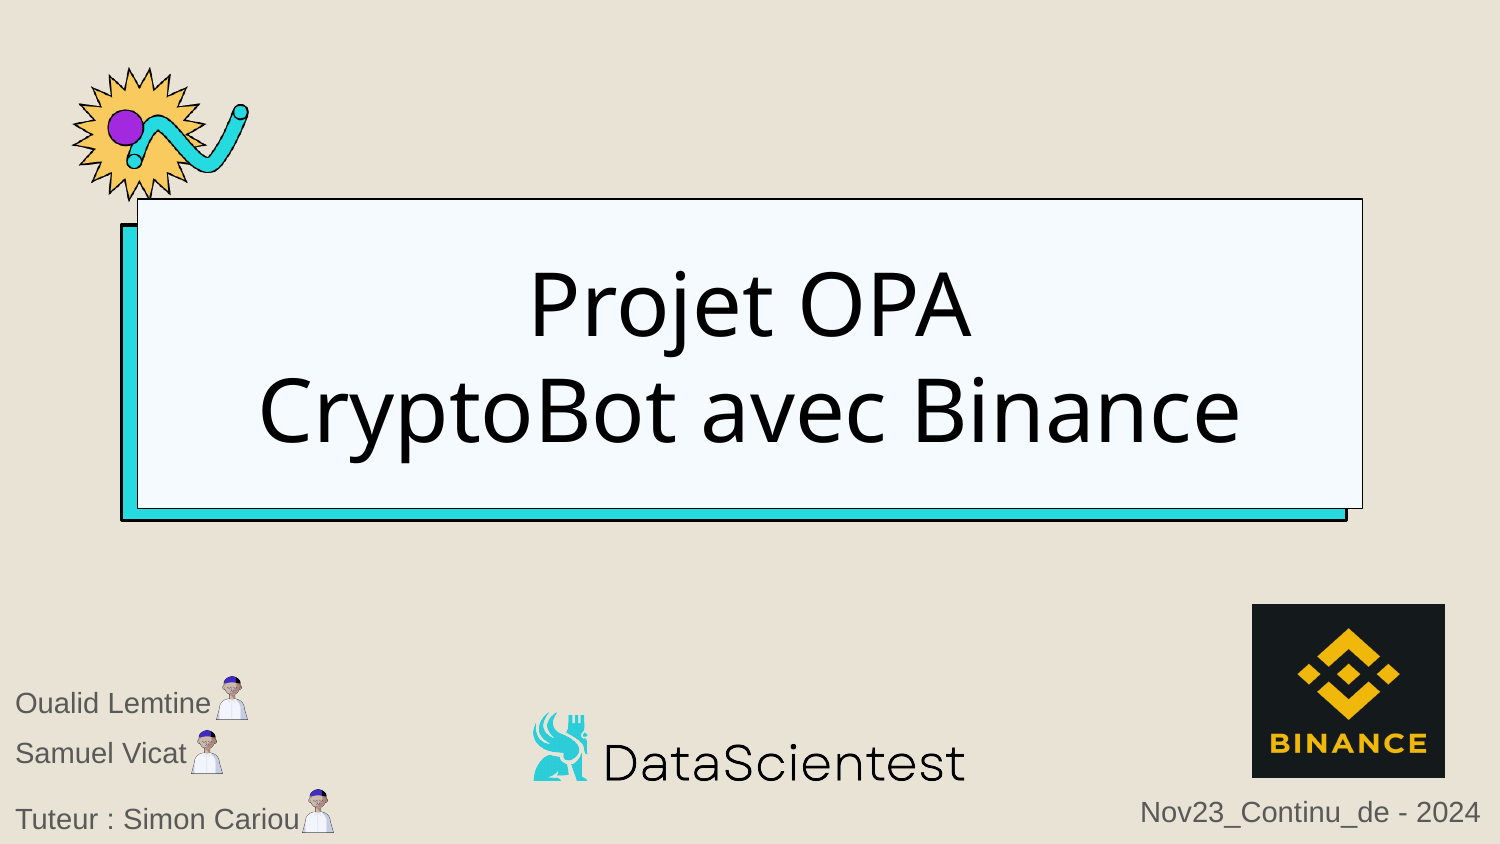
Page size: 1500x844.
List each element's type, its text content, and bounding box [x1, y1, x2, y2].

title Projet OPA CryptoBot avec Binance [137, 198, 1363, 509]
text_box Oualid Lemtine [0, 669, 233, 719]
text_box Samuel Vicat [0, 719, 233, 784]
text_box Tuteur : Simon Cariou [0, 784, 327, 844]
picture [71, 66, 249, 202]
picture [1252, 604, 1445, 779]
picture [191, 730, 223, 774]
picture [533, 711, 967, 797]
picture [216, 676, 248, 720]
picture [302, 789, 334, 833]
text_box [121, 225, 1347, 521]
text_box Nov23_Continu_de - 2024 [1124, 778, 1500, 844]
